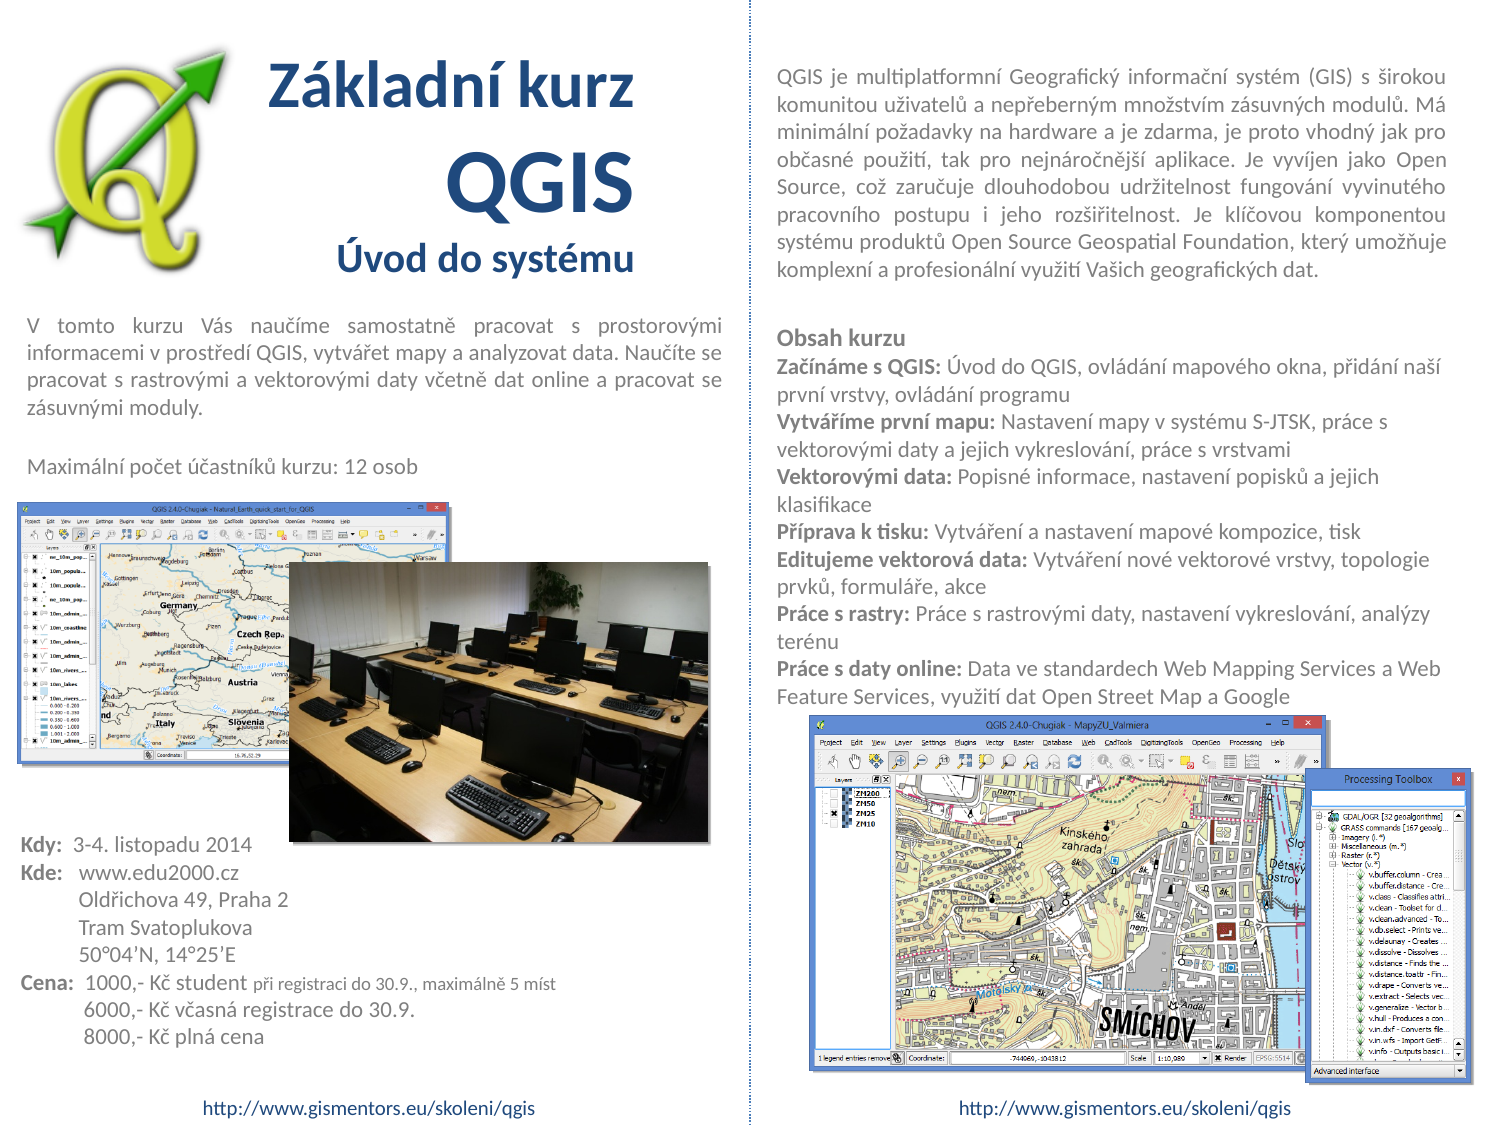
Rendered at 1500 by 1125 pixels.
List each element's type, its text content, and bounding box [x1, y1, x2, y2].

picture [0, 19, 254, 300]
picture [809, 728, 1471, 1083]
text_box QGIS je multiplatformní Geografický informační systém (GIS) s širokou komunitou uživatelů a nepřeberným množstvím zásuvných modulů. Má minimální požadavky na hardware a je zdarma, je proto vhodný jak pro občasné použití, tak pro nejnáročnější aplikace. Je vyvíjen jako Open Source, což zaručuje dlouhodobou udržitelnost fungování vyvinutého pracovního postupu i jeho rozšiřitelnost. Je klíčovou komponentou systému produktů Open Source Geospatial Foundation, který umožňuje komplexní a profesionální využití Vašich geografických dat. [762, 55, 1488, 314]
picture [17, 502, 708, 842]
text_box Obsah kurzu Začínáme s QGIS: Úvod do QGIS, ovládání mapového okna, přidání naší první vrstvy, ovládání programu Vytváříme první mapu: Nastavení mapy v systému S-JTSK, práce s vektorovými daty a jejich vykreslování, práce s vrstvami Vektorovými data: Popisné informace, nastavení popisků a jejich klasifikace Příprava k tisku: Vytváření a nastavení mapové kompozice, tisk Editujeme vektorová data: Vytváření nové vektorové vrstvy, topologie prvků, formuláře, akce Práce s rastry: Práce s rastrovými daty, nastavení vykreslování, analýzy terénu Práce s daty online: Data ve standardech Web Mapping Services a Web Feature Services, využití dat Open Street Map a Google [762, 314, 1488, 728]
text_box Základní kurz QGIS Úvod do systému [254, 19, 726, 303]
text_box Kdy: 3-4. listopadu 2014 Kde: www.edu2000.cz Oldřichova 49, Praha 2 Tram Svatoplukova 50°04’N, 14°25’E Cena: 1000,- Kč student při registraci do 30.9., maximálně 5 míst 6000,- Kč včasná registrace do 30.9. 8000,- Kč plná cena [6, 822, 703, 1082]
text_box Maximální počet účastníků kurzu: 12 osob [12, 444, 703, 492]
text_box http://www.gismentors.eu/skoleni/qgis [0, 1087, 744, 1125]
text_box V tomto kurzu Vás naučíme samostatně pracovat s prostorovými informacemi v prostředí QGIS, vytvářet mapy a analyzovat data. Naučíte se pracovat s rastrovými a vektorovými daty včetně dat online a pracovat se zásuvnými moduly. [12, 303, 738, 444]
text_box http://www.gismentors.eu/skoleni/qgis [750, 1087, 1500, 1125]
